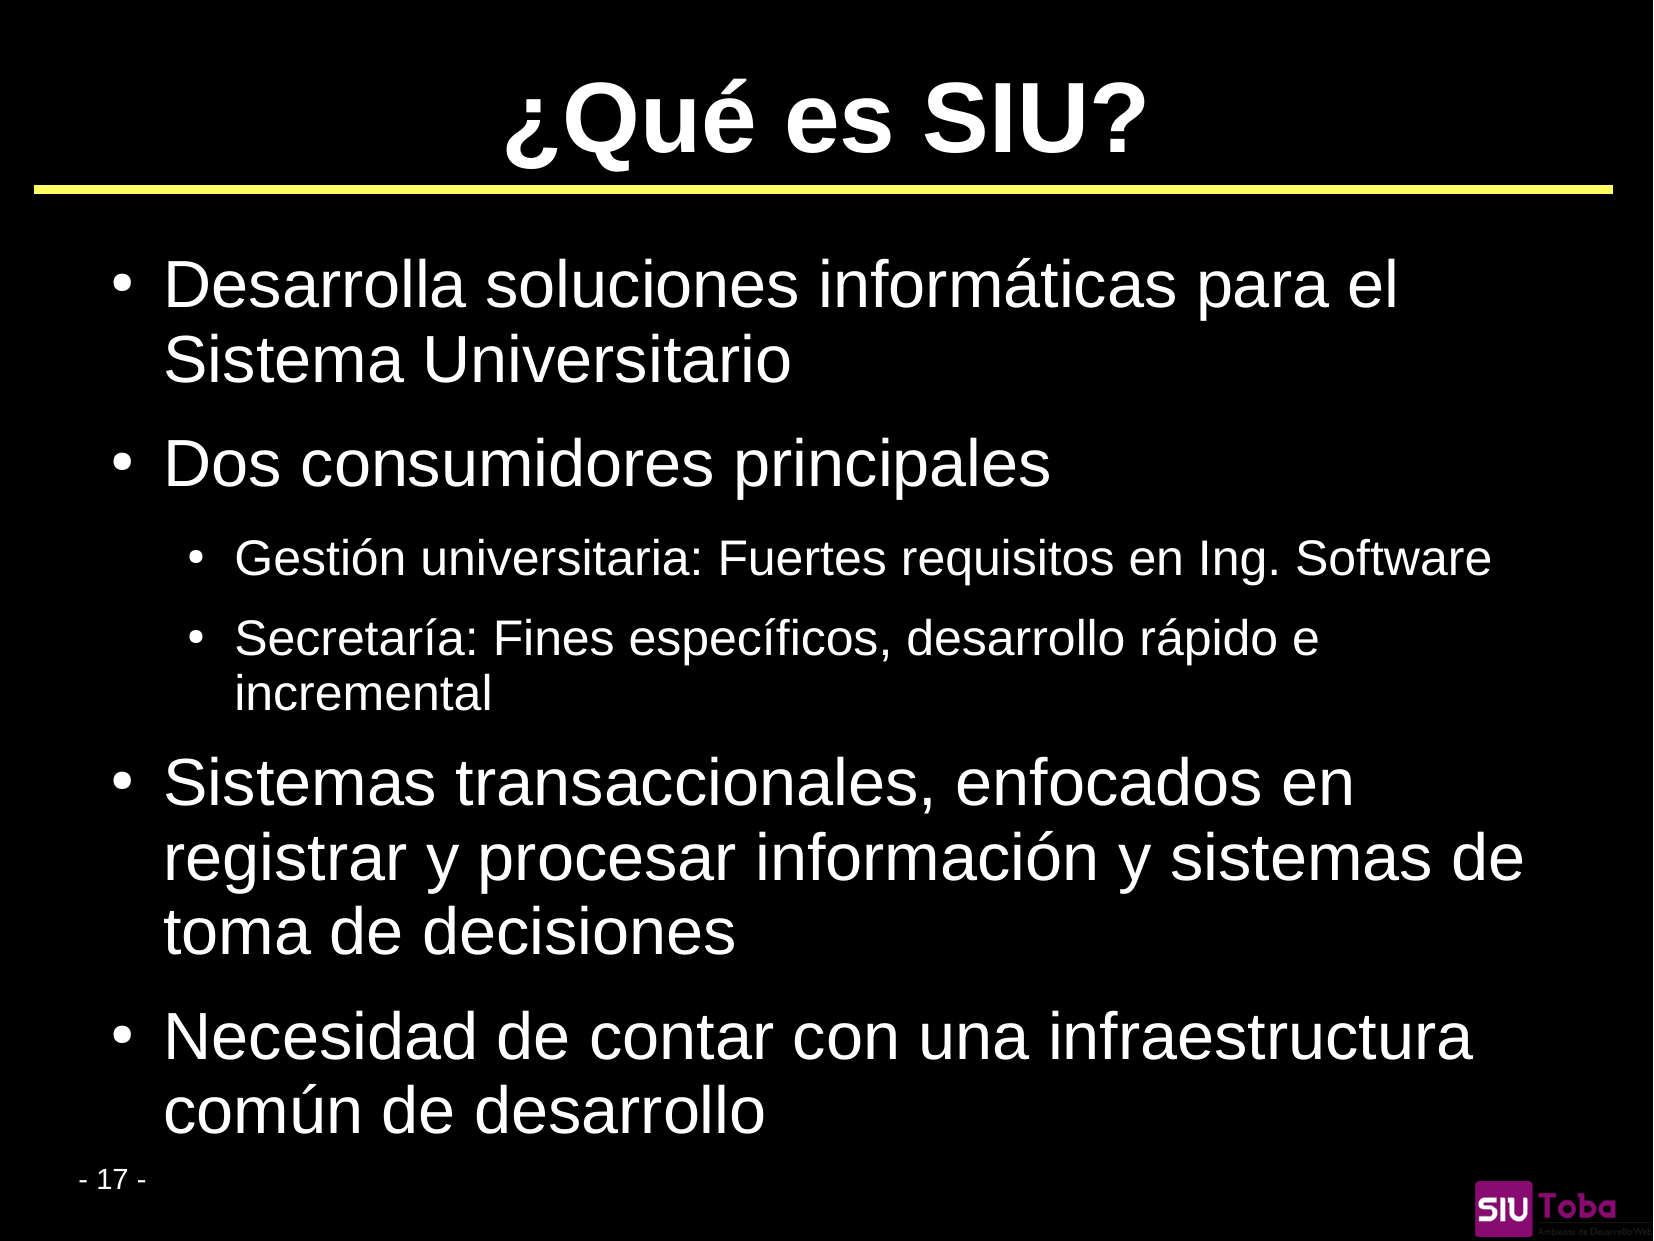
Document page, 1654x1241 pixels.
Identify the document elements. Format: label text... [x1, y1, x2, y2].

title ¿Qué es SIU? [58, 47, 1594, 188]
list Desarrolla soluciones informáticas para el Sistema Universitario Dos consumidores principales Gestión universitaria: Fuertes requisitos en Ing. Software Secretaría: Fines específicos, desarrollo rápido e incremental Sistemas transaccionales, enfocados en registrar y procesar información y sistemas de toma de decisiones Necesidad de contar con una infraestructura común de desarrollo [92, 247, 1575, 1201]
picture [1475, 1181, 1652, 1237]
